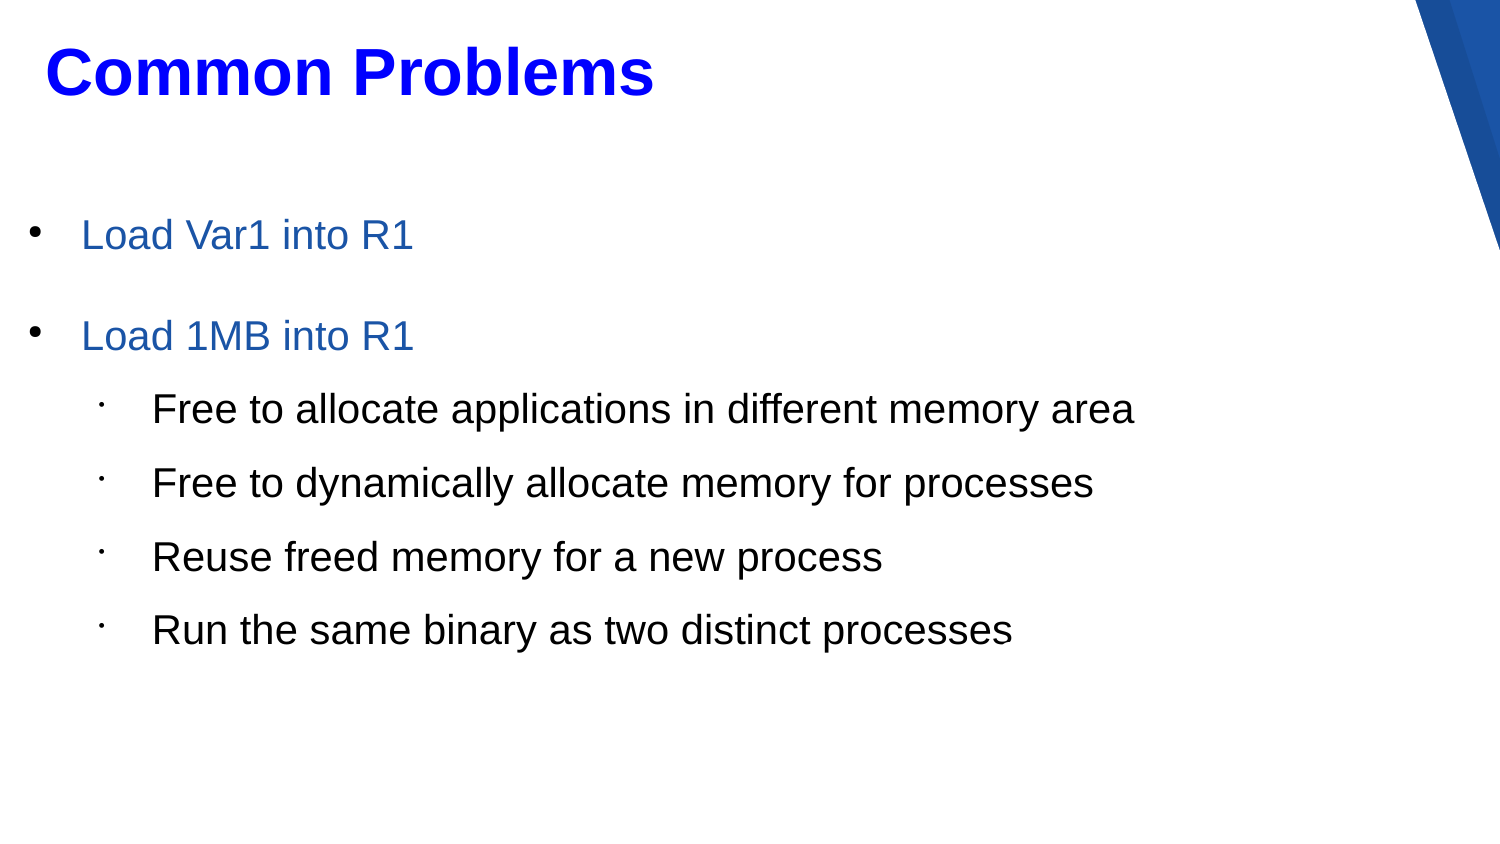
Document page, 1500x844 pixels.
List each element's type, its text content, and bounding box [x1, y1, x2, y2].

list Load Var1 into R1 Load 1MB into R1 Free to allocate applications in different memory area Free to dynamically allocate memory for processes Reuse freed memory for a new process Run the same binary as two distinct processes [0, 193, 1357, 589]
title Common Problems [30, 43, 832, 124]
list Software engineer – Pisa 11 years 7-15 employees J2EE applications Enterprise application integration 3D scientific applications [841, 196, 1483, 592]
